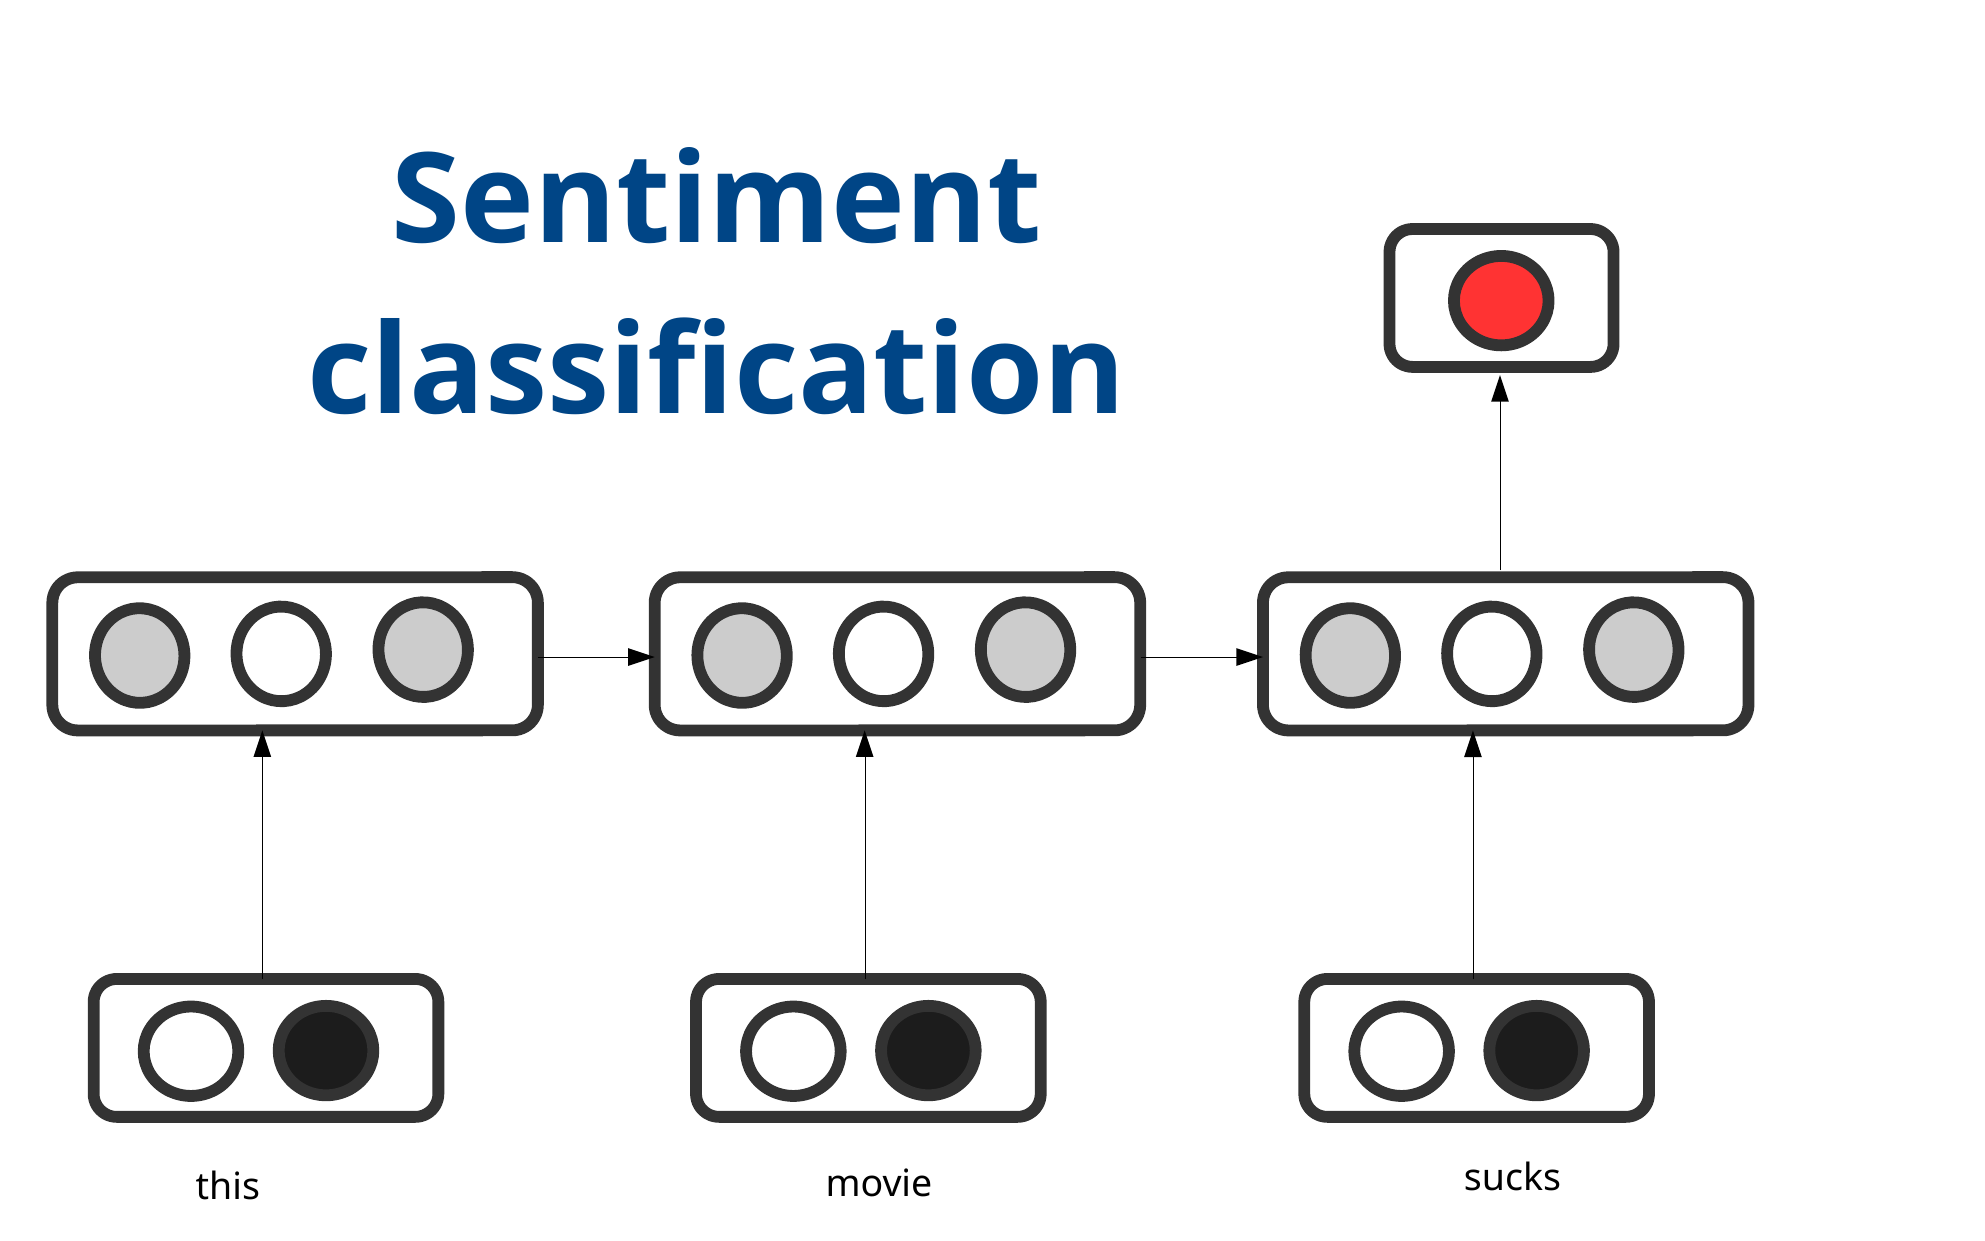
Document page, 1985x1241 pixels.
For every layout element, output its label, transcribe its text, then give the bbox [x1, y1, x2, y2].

text_box [1354, 1006, 1449, 1096]
text_box [278, 1005, 374, 1096]
text_box [236, 606, 326, 702]
text_box [1447, 606, 1537, 702]
text_box [697, 608, 787, 703]
text_box [95, 608, 185, 703]
title Sentiment classification [99, 49, 1336, 511]
text_box [143, 1006, 239, 1096]
text_box this [180, 1152, 274, 1209]
text_box [881, 1005, 976, 1096]
text_box [746, 1006, 841, 1096]
text_box movie [810, 1148, 944, 1206]
text_box [838, 606, 929, 702]
text_box [378, 602, 468, 697]
text_box [1589, 602, 1679, 697]
text_box sucks [1449, 1143, 1630, 1201]
text_box [980, 602, 1071, 697]
text_box [1305, 608, 1396, 703]
text_box [1453, 255, 1549, 346]
text_box [1489, 1005, 1584, 1096]
